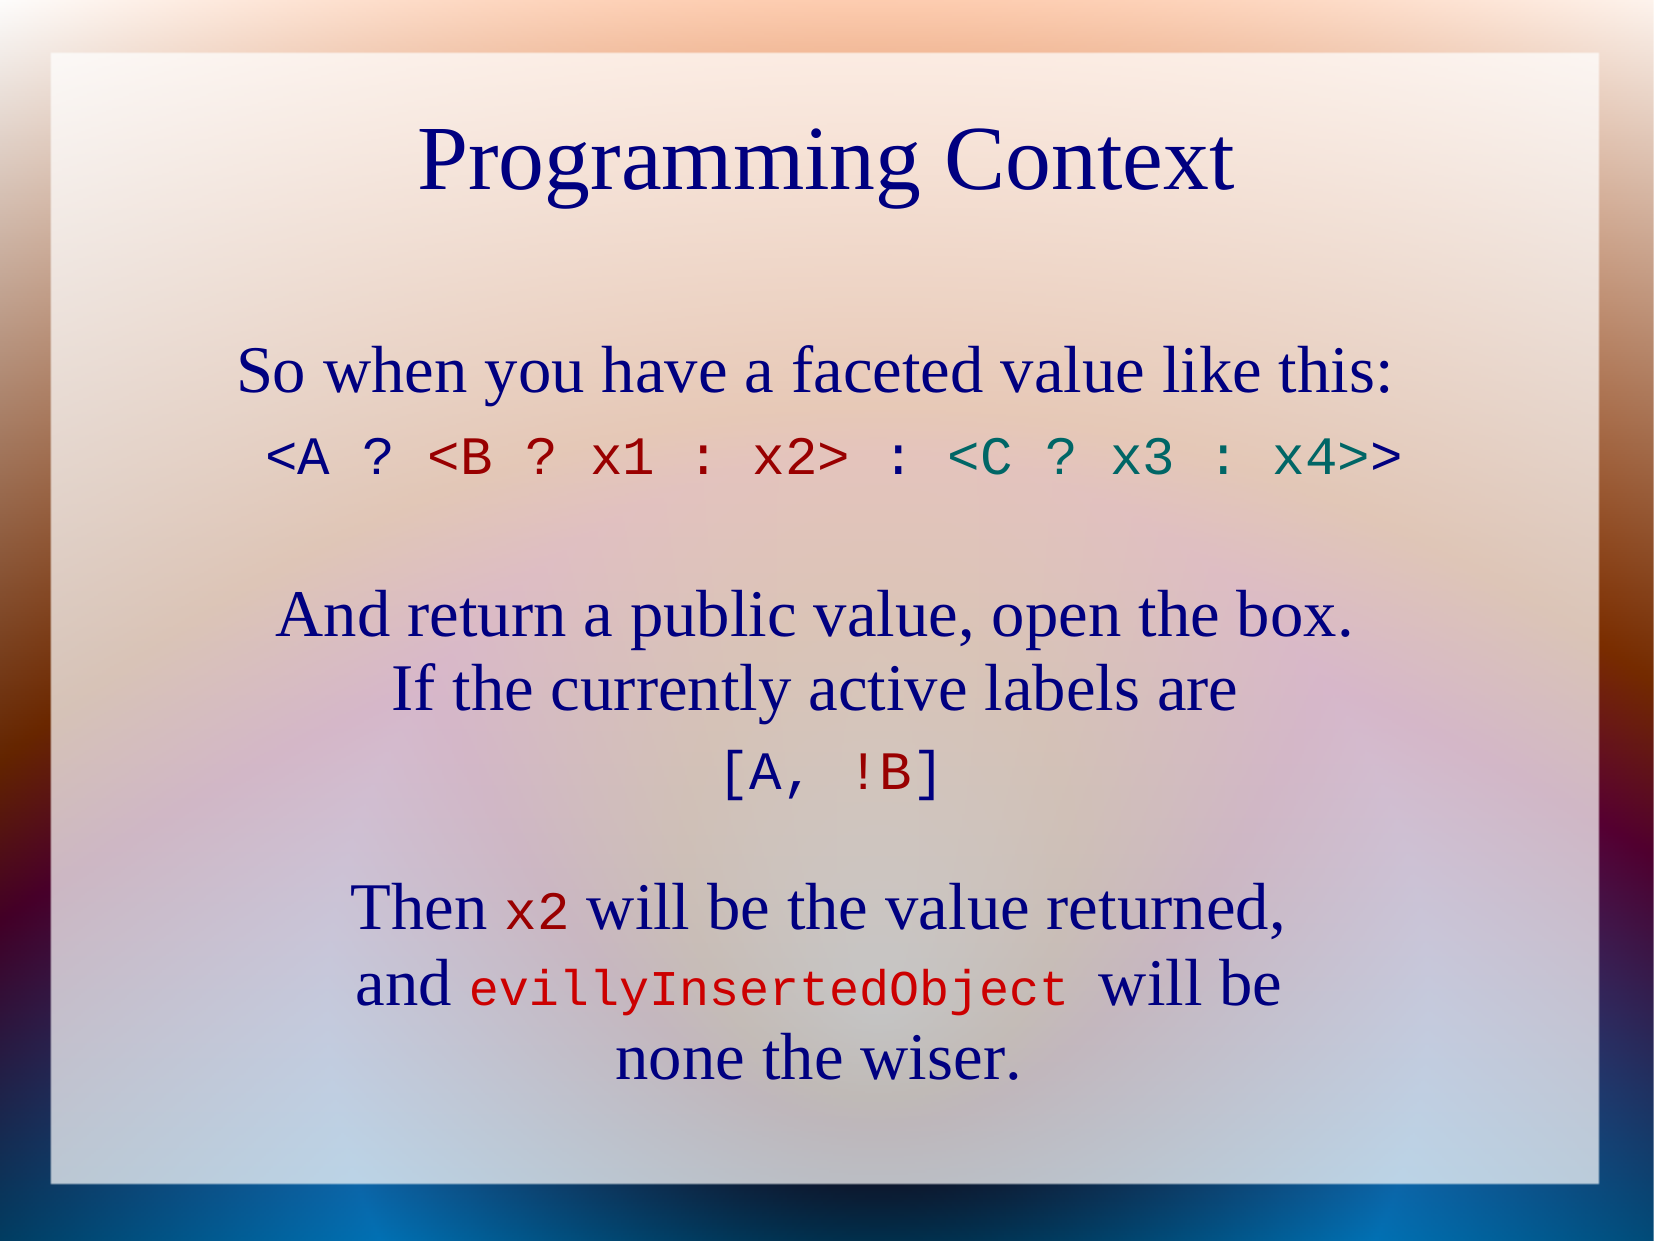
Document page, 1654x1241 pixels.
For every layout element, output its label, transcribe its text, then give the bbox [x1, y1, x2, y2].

title Programming Context [82, 55, 1571, 263]
picture [0, 0, 1654, 1241]
title So when you have a faceted value like this: [71, 332, 1561, 541]
title And return a public value, open the box. If the currently active labels are [71, 576, 1561, 743]
title [A, !B] [71, 743, 1591, 976]
title Then x2 will be the value returned, and evillyInsertedObject will be none the wiser. [75, 870, 1564, 1093]
title <A ? <B ? x1 : x2> : <C ? x3 : x4>> [75, 428, 1594, 661]
